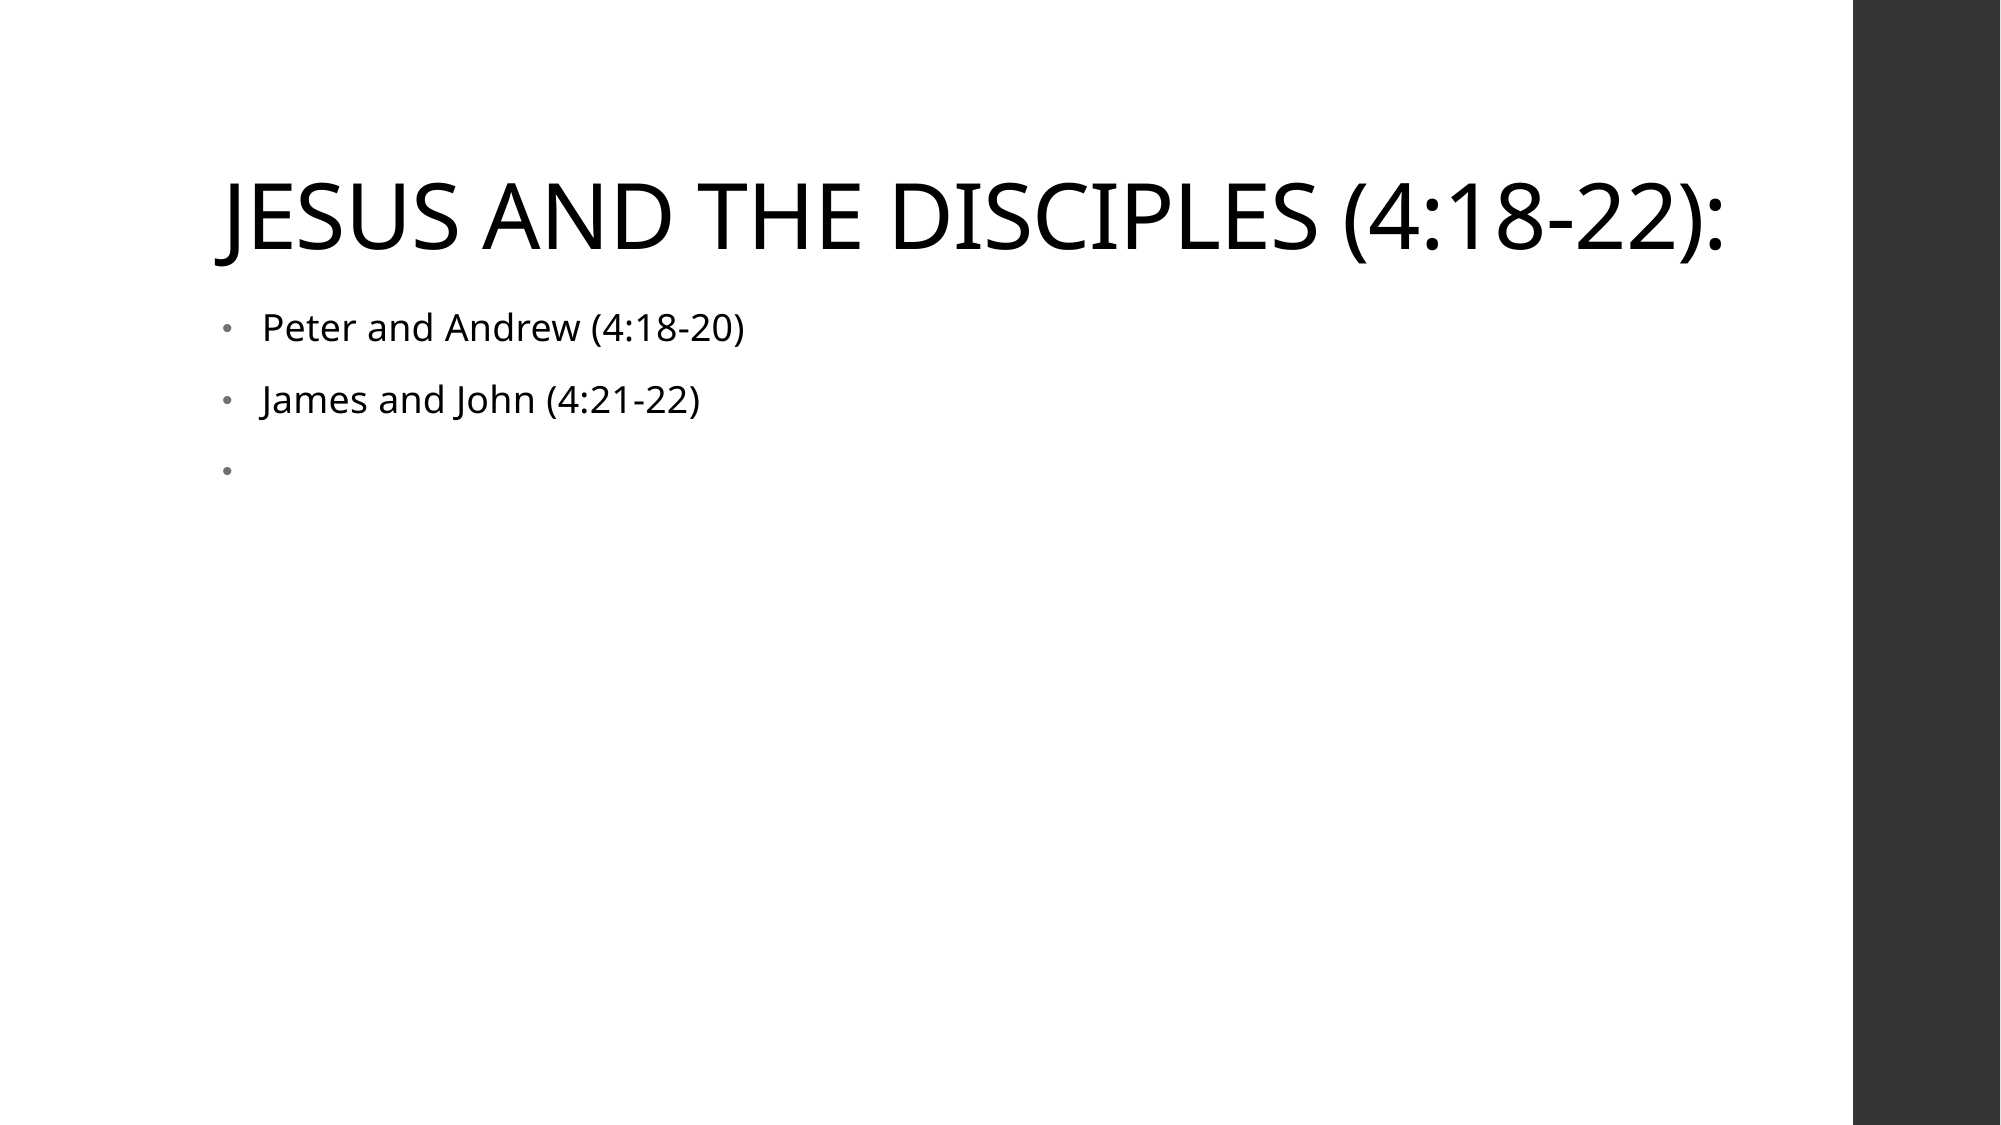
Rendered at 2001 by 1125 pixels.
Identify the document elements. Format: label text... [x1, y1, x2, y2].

list Peter and Andrew (4:18-20) James and John (4:21-22) [206, 299, 1617, 1014]
title JESUS AND THE DISCIPLES (4:18-22): [206, 60, 1797, 278]
